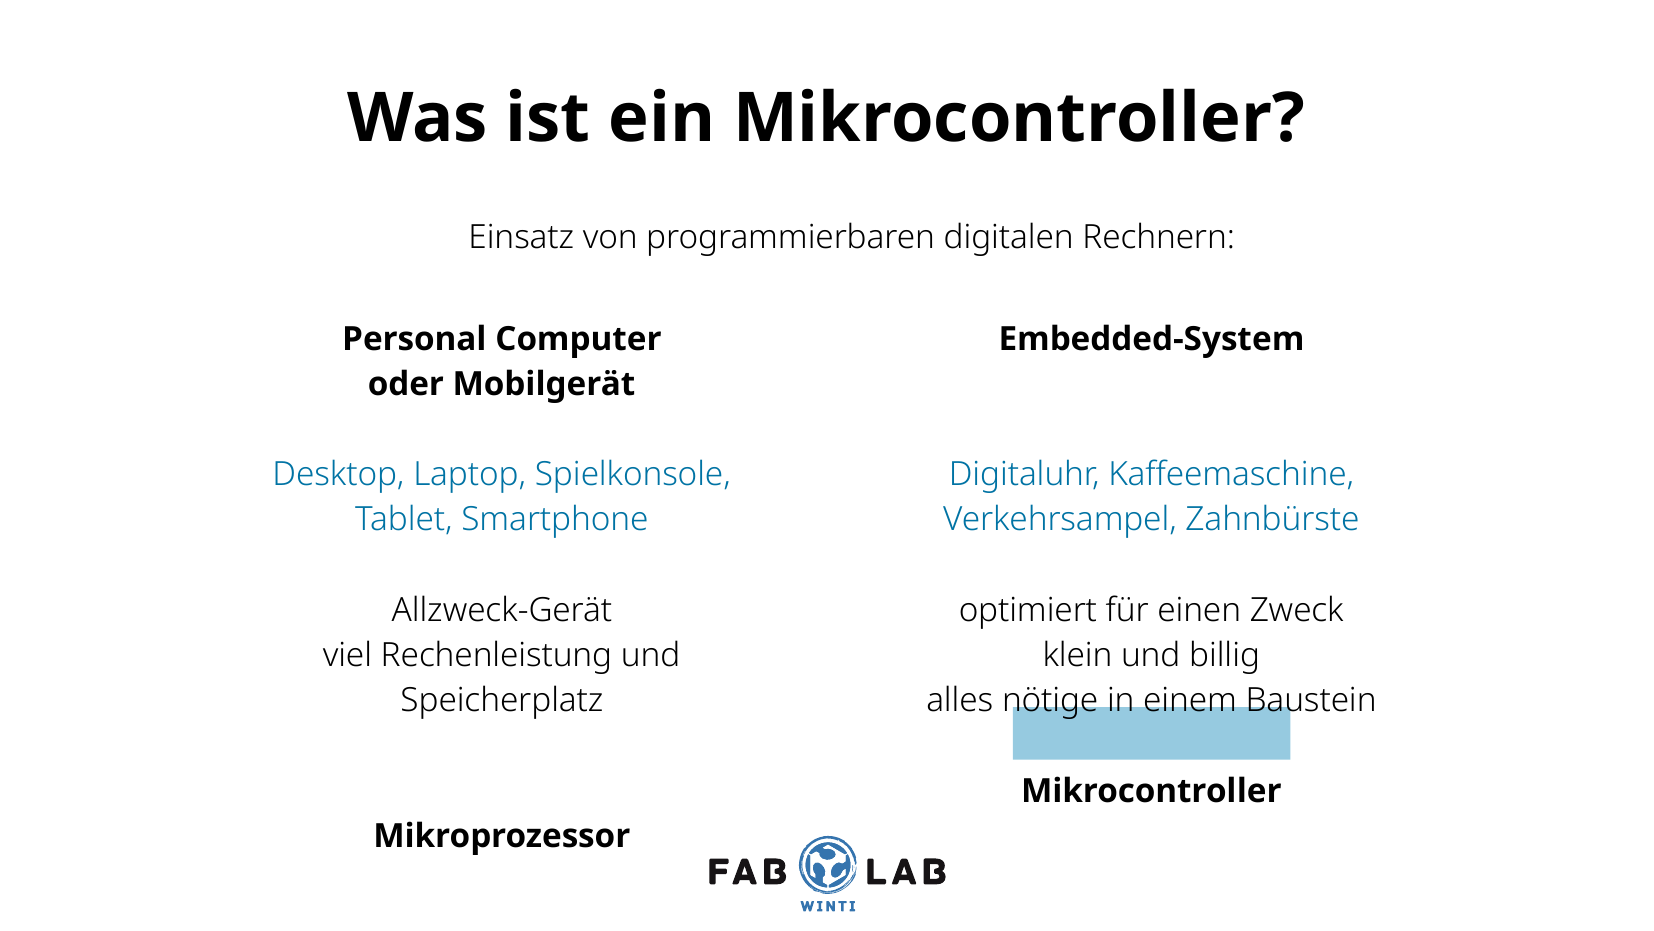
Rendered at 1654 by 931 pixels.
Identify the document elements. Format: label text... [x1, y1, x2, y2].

title Was ist ein Mikrocontroller? [82, 37, 1571, 193]
text_box Personal Computer oder Mobilgerät Desktop, Laptop, Spielkonsole, Tablet, Smartphone Allzweck-Gerät viel Rechenleistung und Speicherplatz Mikroprozessor [206, 307, 798, 760]
text_box Einsatz von programmierbaren digitalen Rechnern: [453, 206, 1201, 261]
text_box Embedded-System Digitaluhr, Kaffeemaschine, Verkehrsampel, Zahnbürste optimiert für einen Zweck klein und billig alles nötige in einem Baustein Mikrocontroller [856, 307, 1447, 760]
